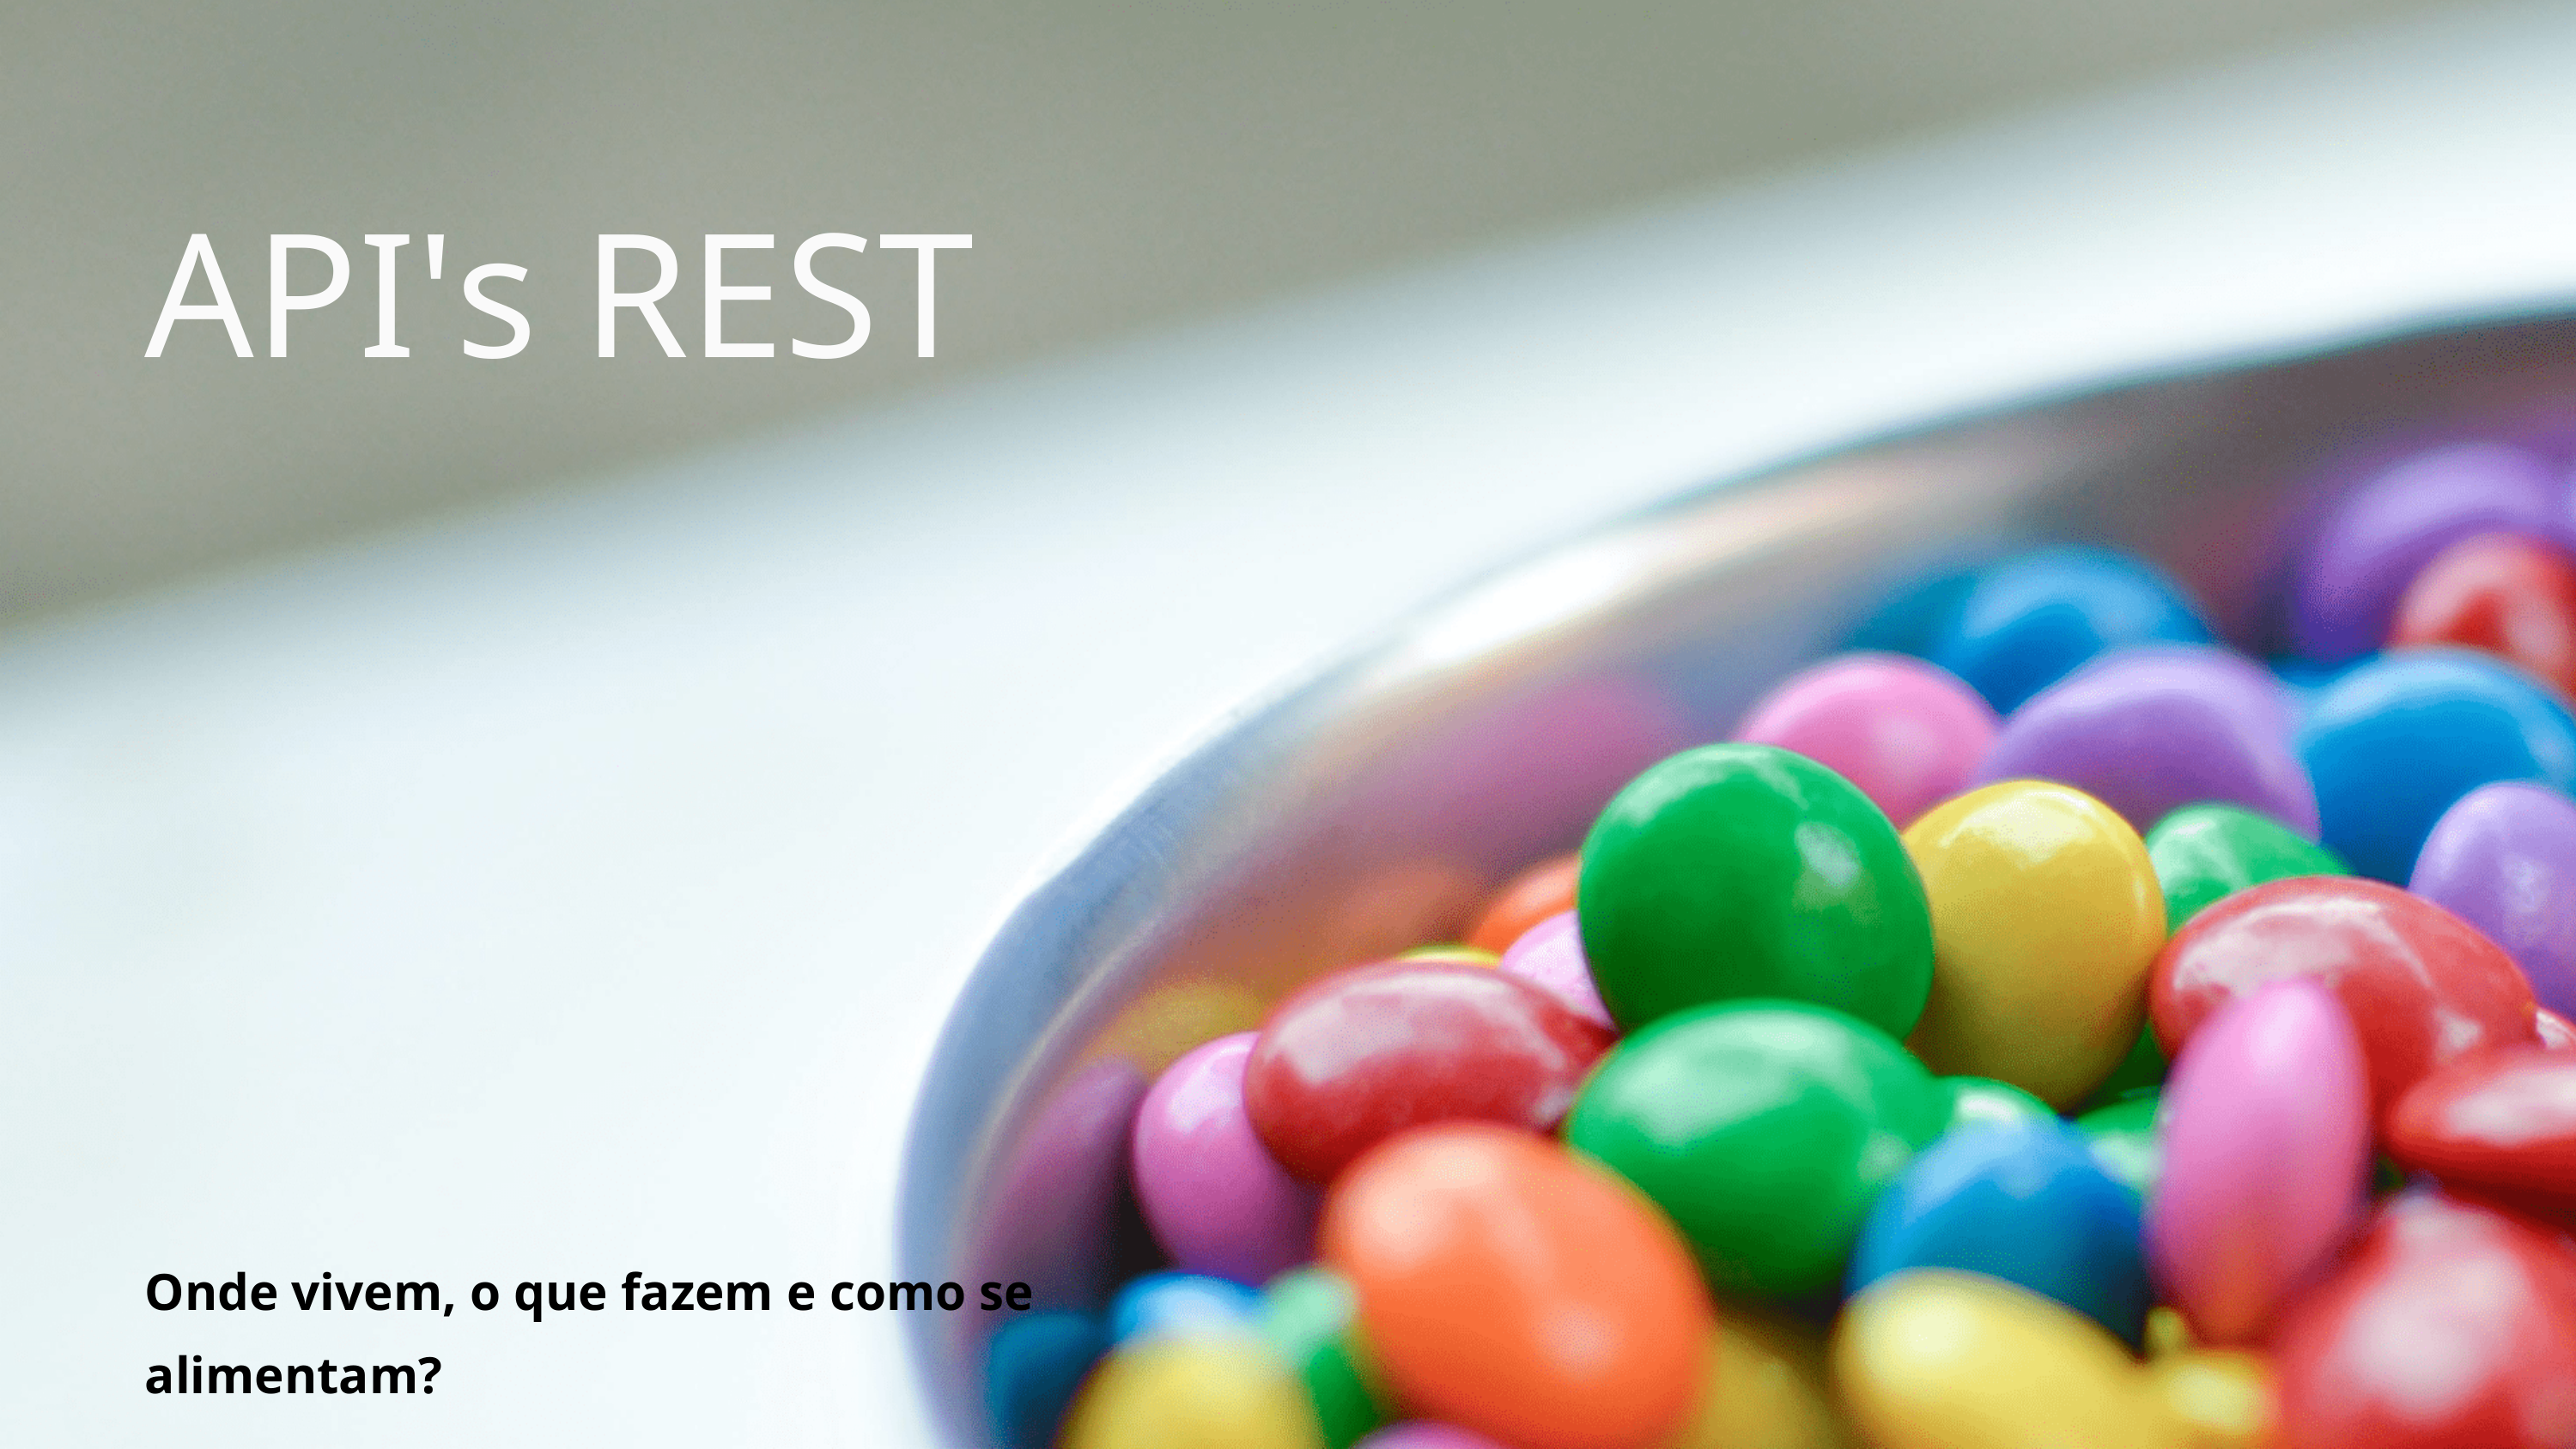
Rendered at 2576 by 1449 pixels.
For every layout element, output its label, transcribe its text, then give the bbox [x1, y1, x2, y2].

text_box Onde vivem, o que fazem e como se alimentam? [144, 1235, 1134, 1406]
picture [0, 0, 2576, 1449]
text_box API's REST [144, 144, 1473, 395]
